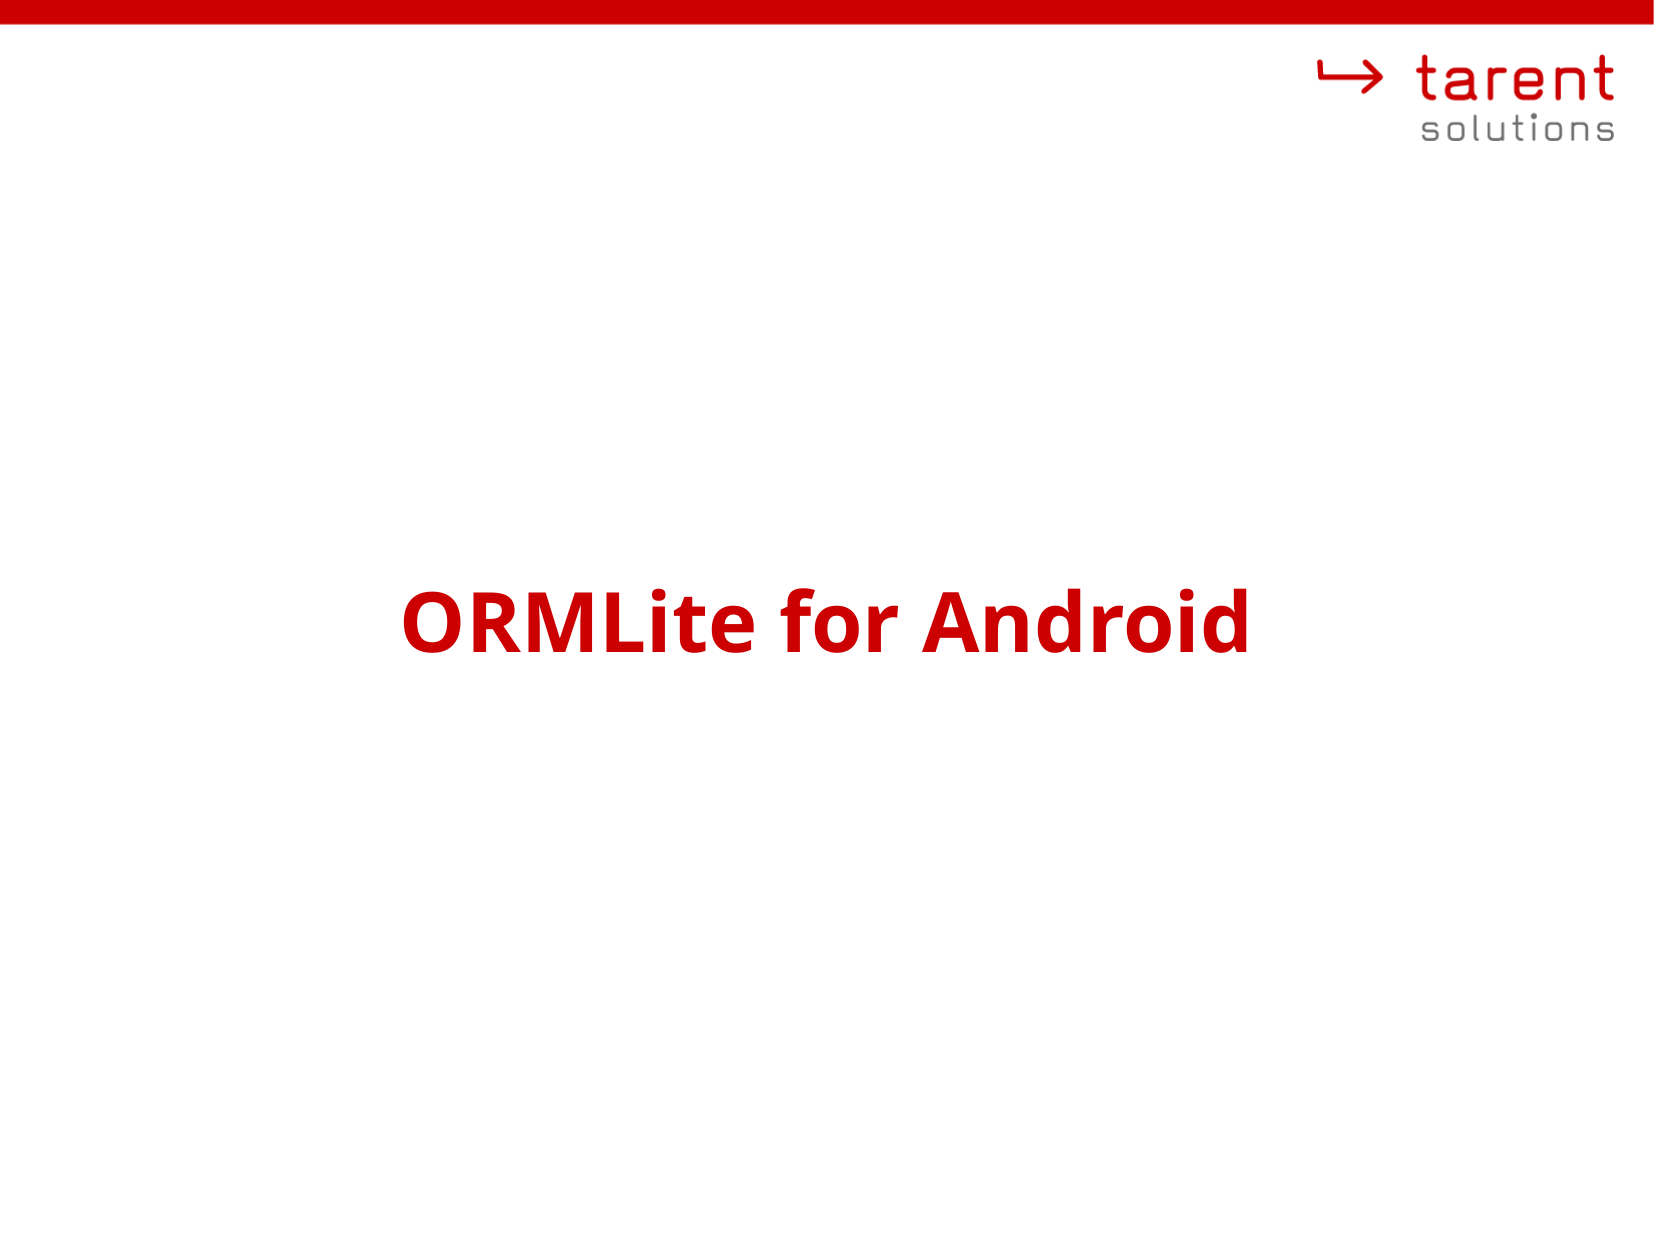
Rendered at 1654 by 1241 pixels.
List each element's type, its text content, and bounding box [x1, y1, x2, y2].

picture [1309, 45, 1622, 151]
title ORMLite for Android [82, 568, 1571, 672]
picture [0, 0, 1654, 26]
